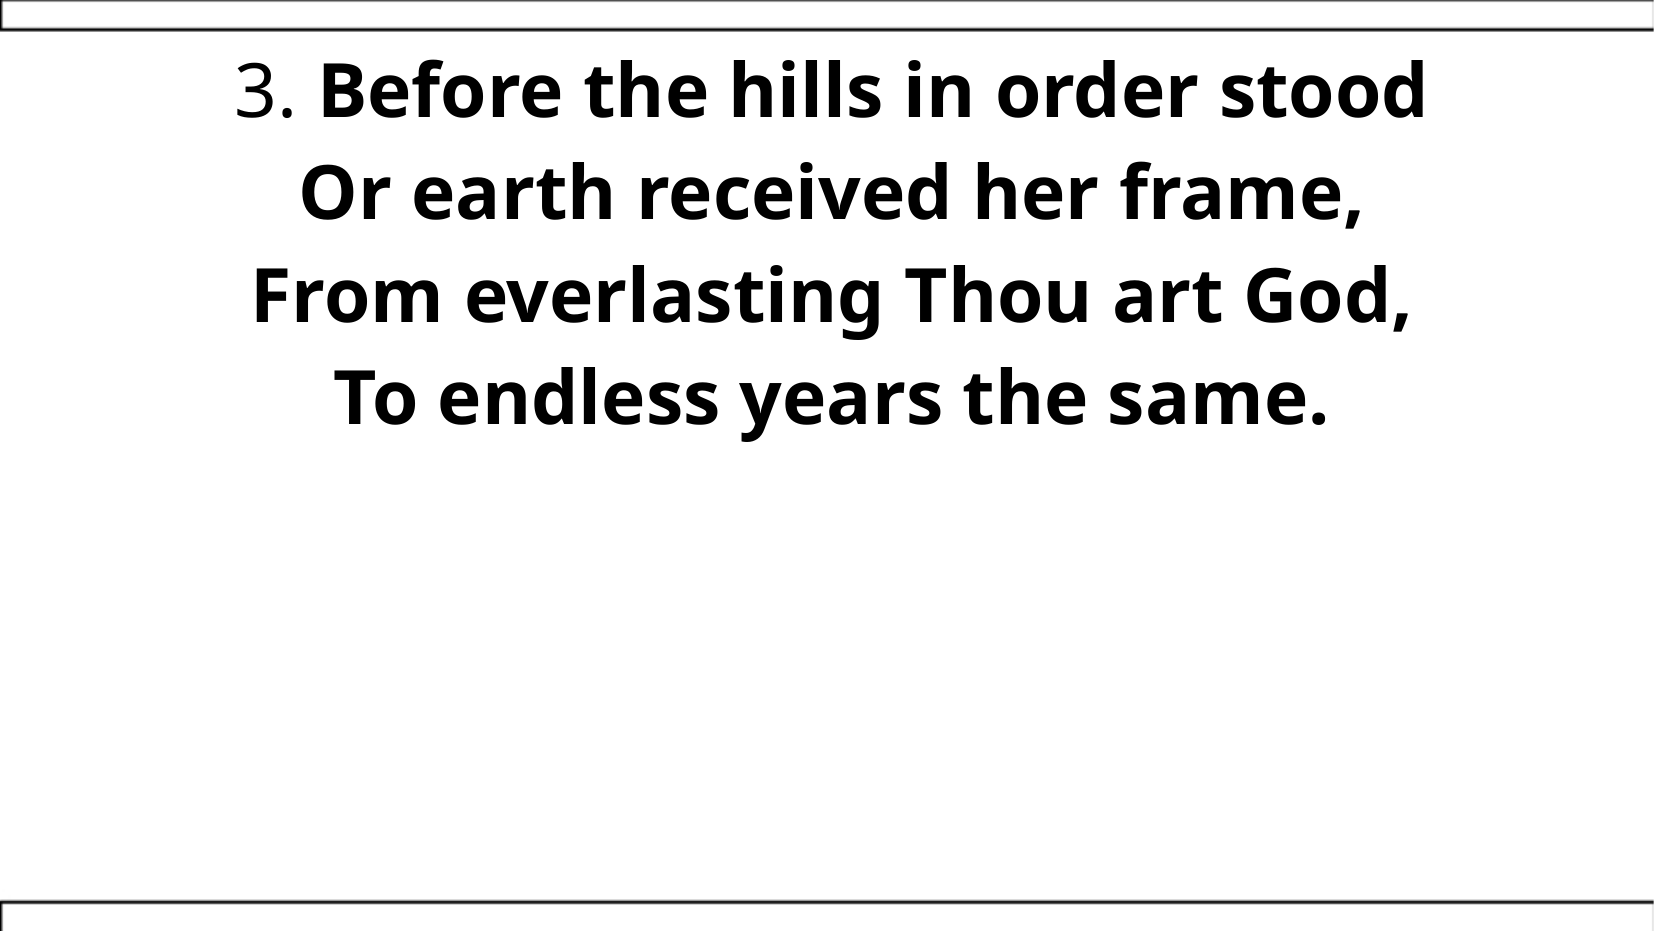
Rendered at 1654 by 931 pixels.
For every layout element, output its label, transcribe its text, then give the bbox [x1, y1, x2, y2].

text_box 3. Before the hills in order stood Or earth received her frame, From everlasting Thou art God, To endless years the same. [105, 30, 1561, 445]
picture [0, 0, 1654, 931]
